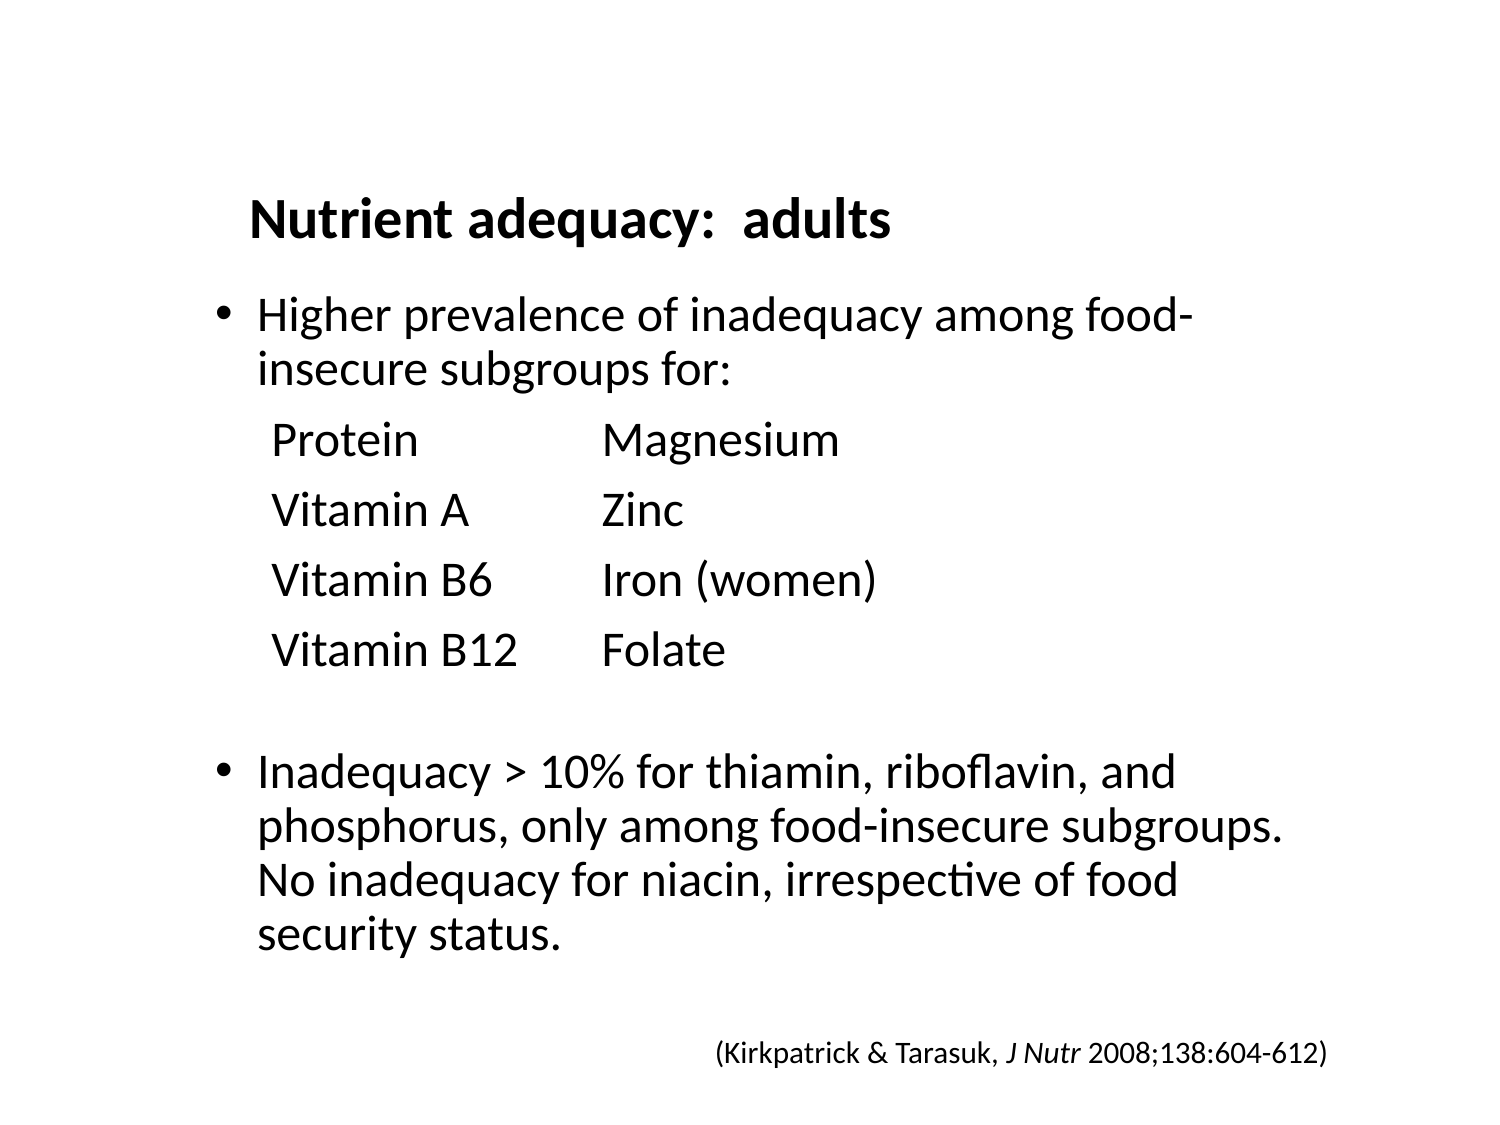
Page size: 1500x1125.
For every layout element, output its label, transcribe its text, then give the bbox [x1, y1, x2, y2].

title Nutrient adequacy: adults [234, 149, 1247, 282]
list Higher prevalence of inadequacy among food-insecure subgroups for: Protein Magnesium Vitamin A Zinc Vitamin B6 Iron (women) Vitamin B12 Folate Inadequacy > 10% for thiamin, riboflavin, and phosphorus, only among food-insecure subgroups. No inadequacy for niacin, irrespective of food security status. [200, 281, 1338, 976]
text_box (Kirkpatrick & Tarasuk, J Nutr 2008;138:604-612) [699, 1024, 1450, 1078]
